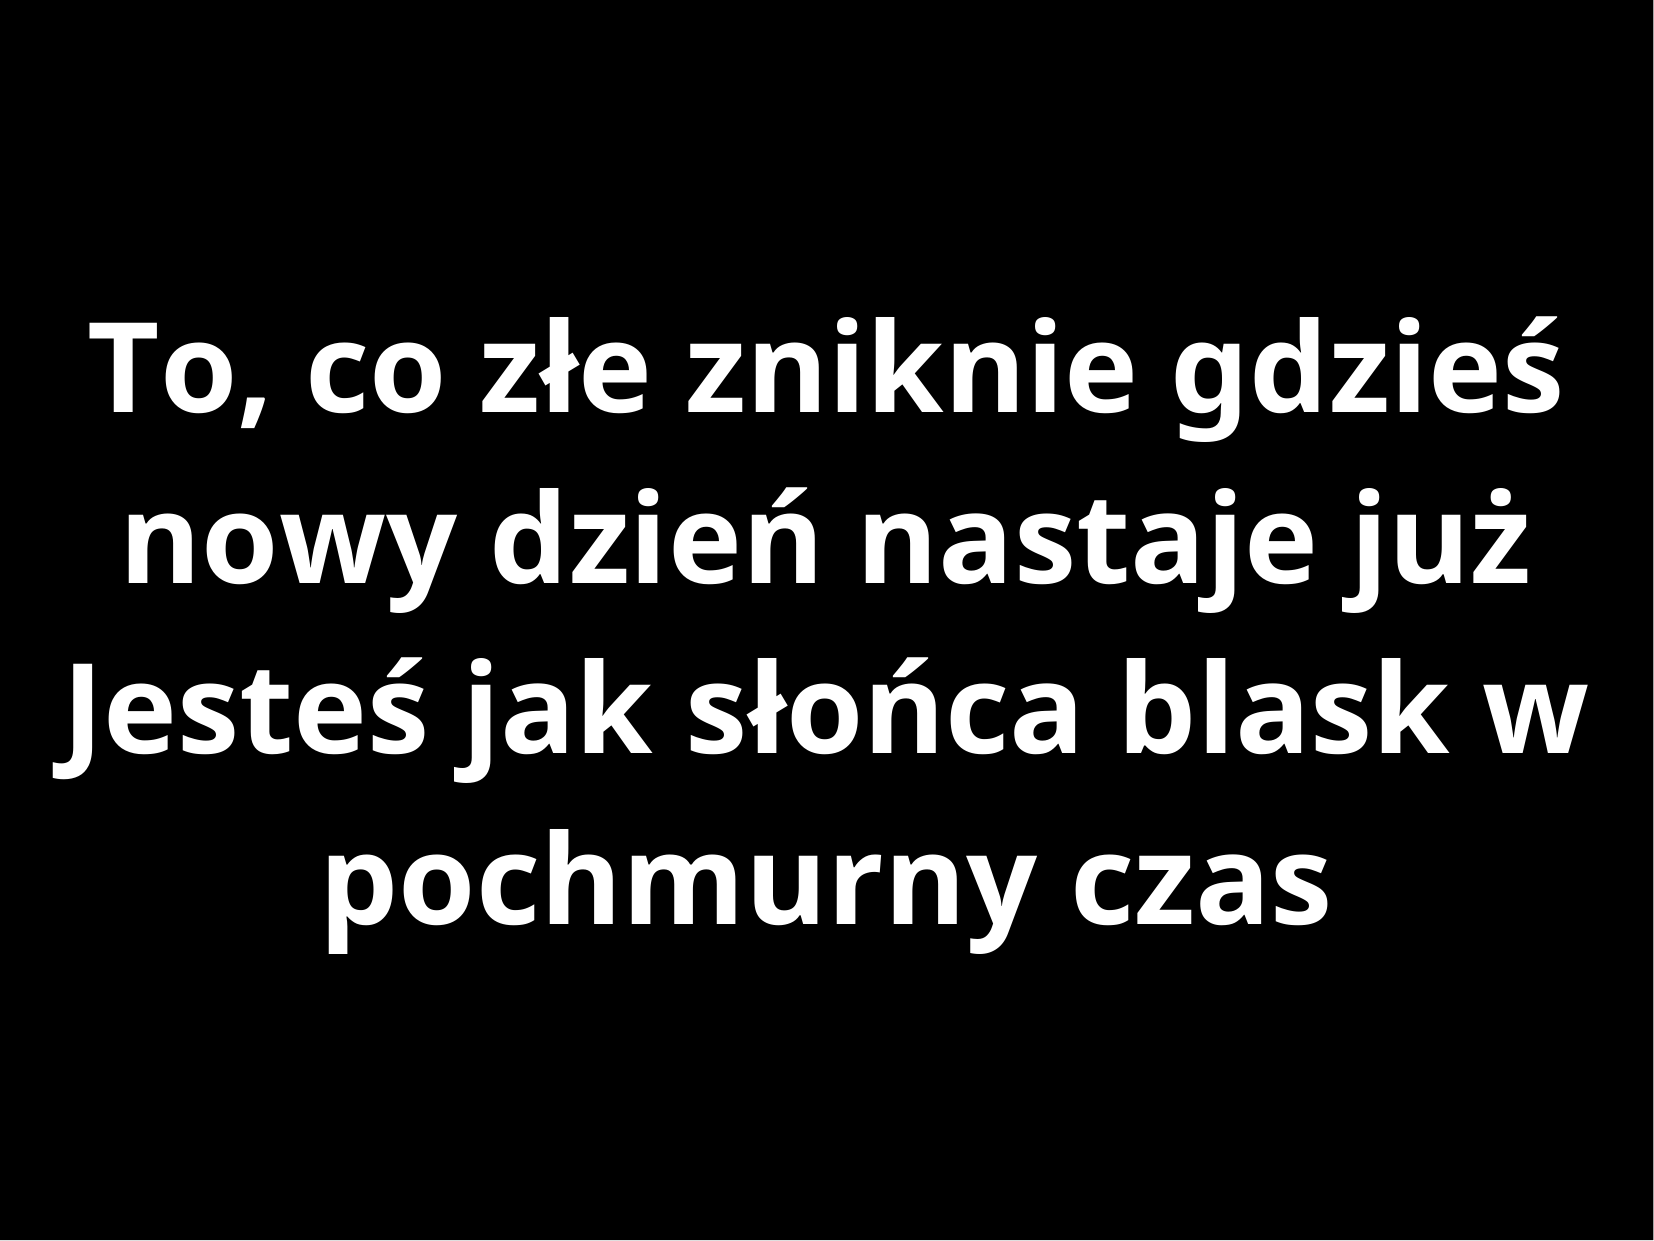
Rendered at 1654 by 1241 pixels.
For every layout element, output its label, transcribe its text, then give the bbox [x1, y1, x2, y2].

title To, co złe zniknie gdzieś nowy dzień nastaje już Jesteś jak słońca blask w pochmurny czas [0, 0, 1654, 1241]
